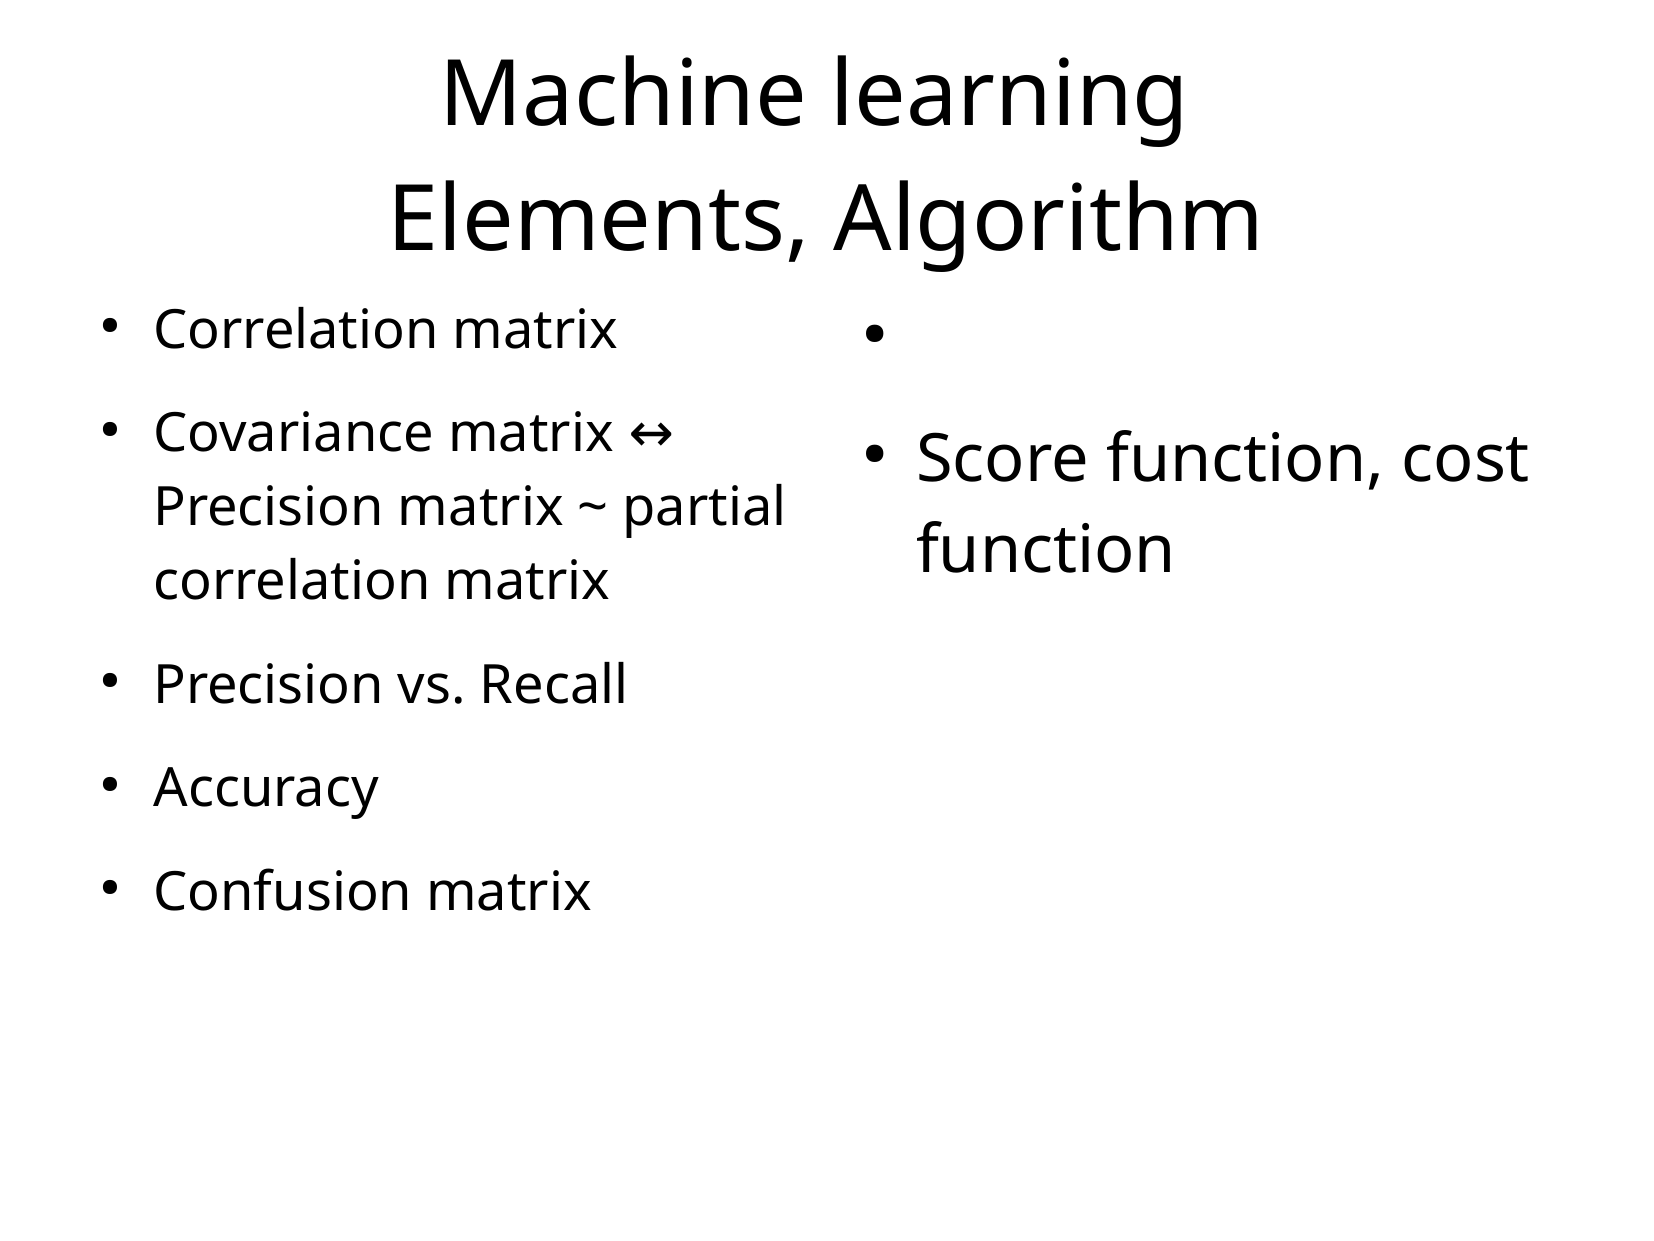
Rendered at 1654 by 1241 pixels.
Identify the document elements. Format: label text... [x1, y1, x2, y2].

list Score function, cost function [845, 290, 1572, 1010]
list Correlation matrix Covariance matrix ↔ Precision matrix ~ partial correlation matrix Precision vs. Recall Accuracy Confusion matrix [82, 290, 809, 1010]
title Machine learning Elements, Algorithm [82, 49, 1571, 257]
